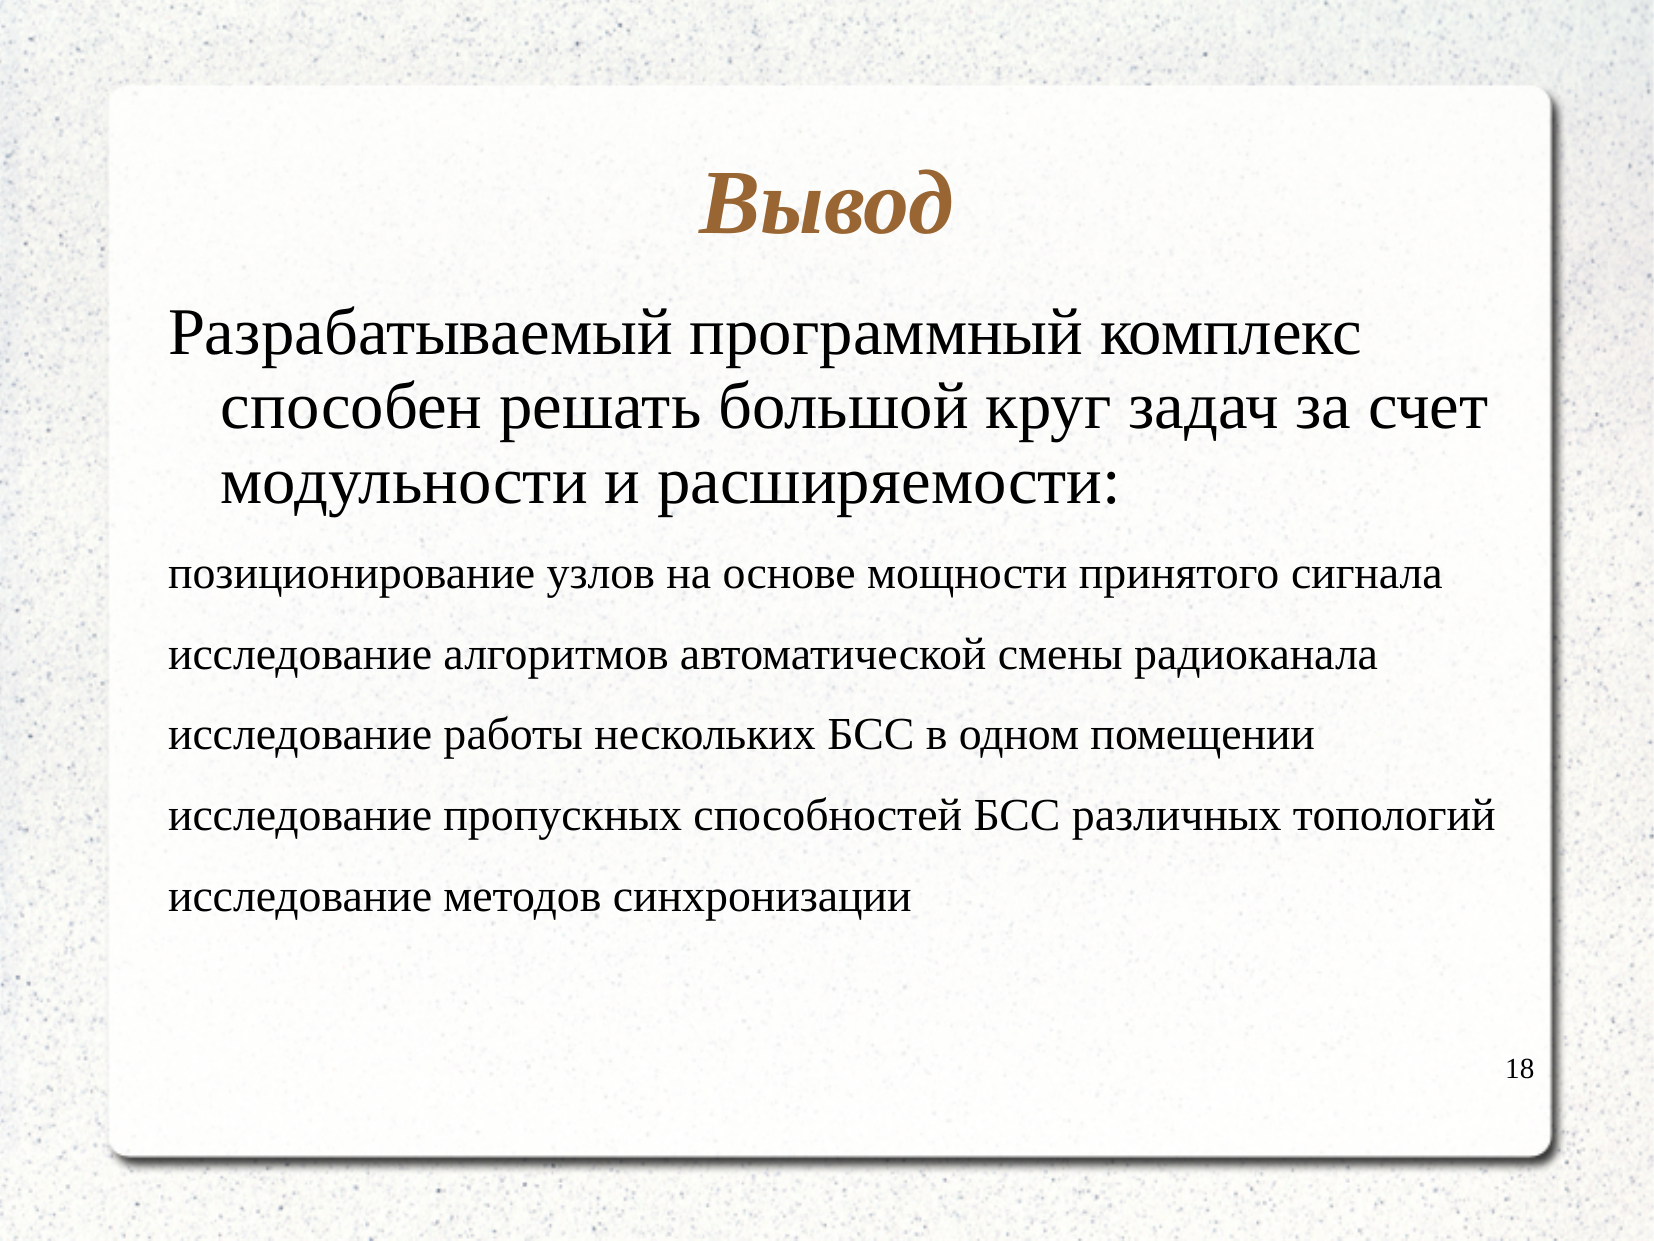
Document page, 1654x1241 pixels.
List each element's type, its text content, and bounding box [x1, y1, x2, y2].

picture [0, 0, 1654, 1241]
list Разрабатываемый программный комплекс способен решать большой круг задач за счет модульности и расширяемости: позиционирование узлов на основе мощности принятого сигнала исследование алгоритмов автоматической смены радиоканала исследование работы нескольких БСС в одном помещении исследование пропускных способностей БСС различных топологий исследование методов синхронизации [150, 290, 1606, 1010]
title Вывод [118, 96, 1536, 304]
